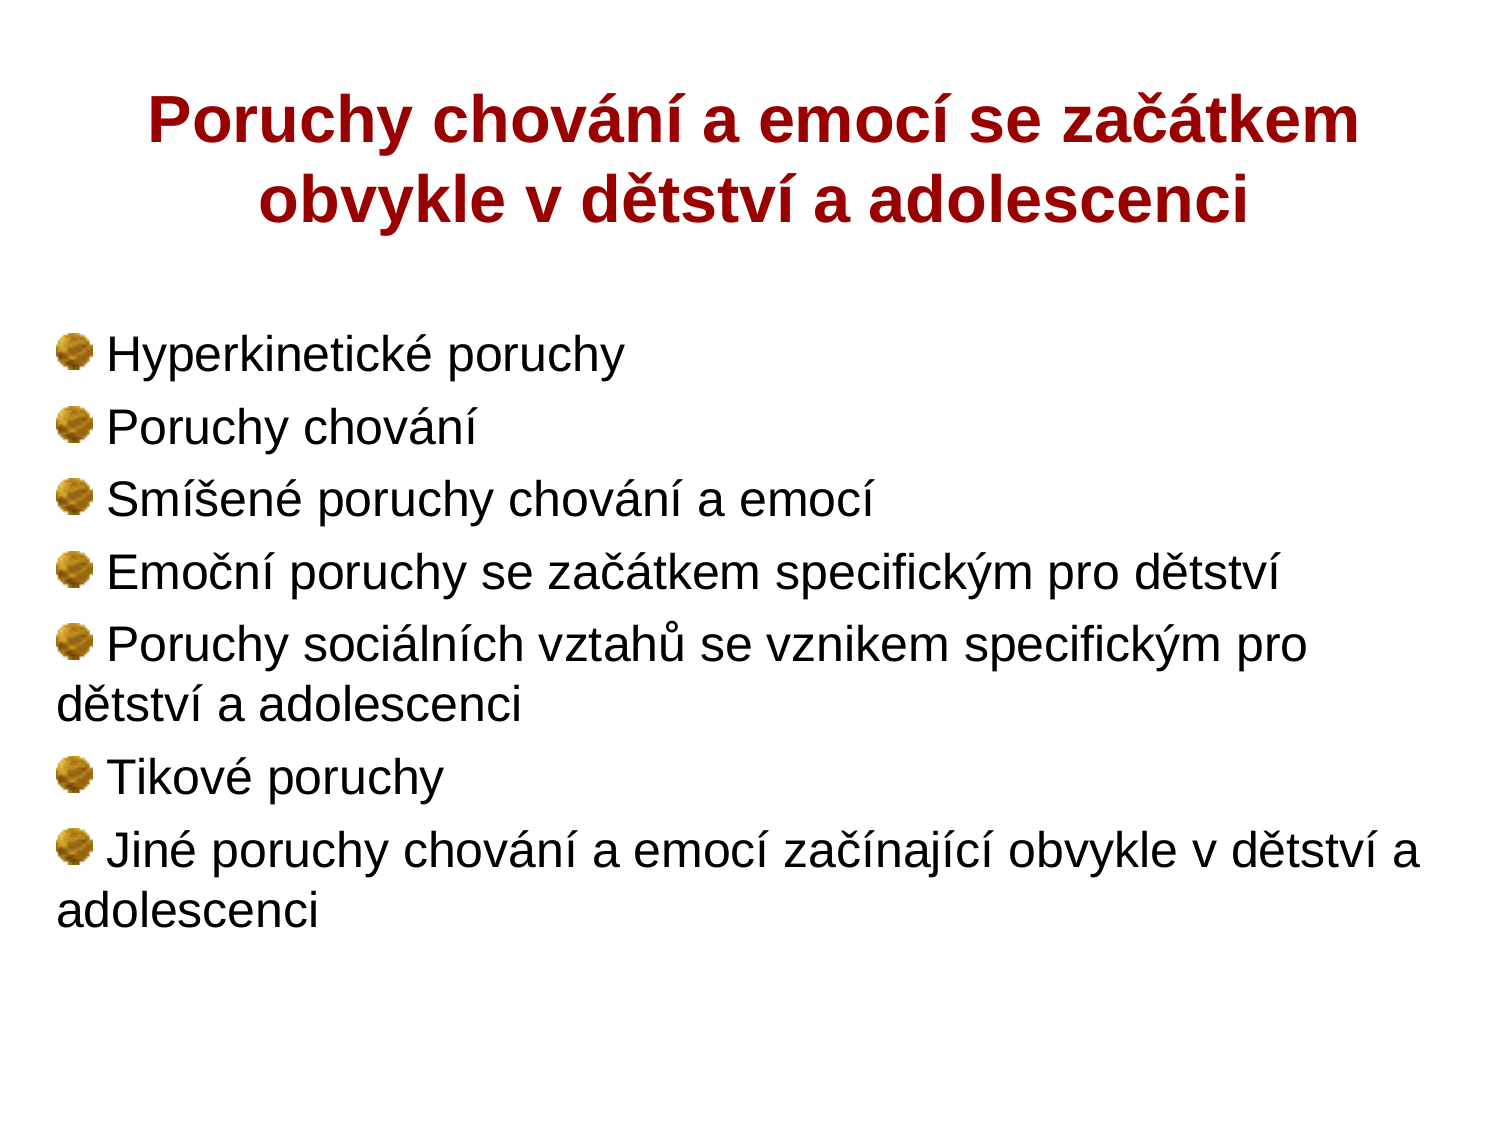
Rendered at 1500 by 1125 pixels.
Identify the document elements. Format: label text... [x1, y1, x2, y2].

title Poruchy chování a emocí se začátkem obvykle v dětství a adolescenci [117, 35, 1393, 277]
subtitle Hyperkinetické poruchy Poruchy chování Smíšené poruchy chování a emocí Emoční poruchy se začátkem specifickým pro dětství Poruchy sociálních vztahů se vznikem specifickým pro dětství a adolescenci Tikové poruchy Jiné poruchy chování a emocí začínající obvykle v dětství a adolescenci [41, 314, 1447, 925]
